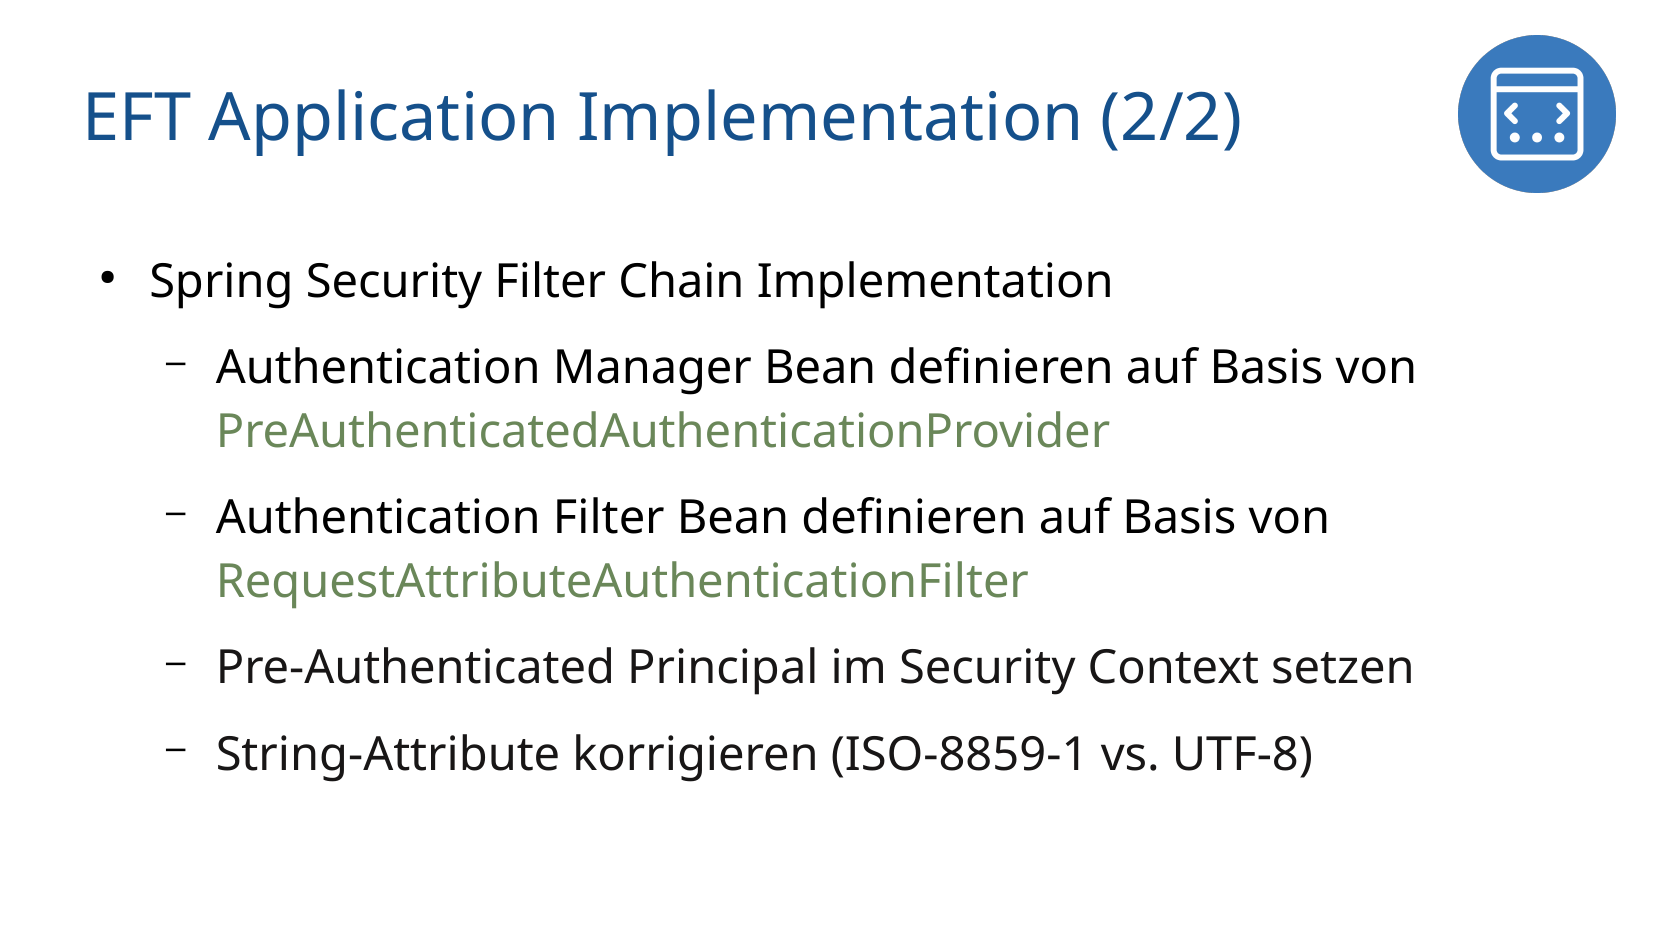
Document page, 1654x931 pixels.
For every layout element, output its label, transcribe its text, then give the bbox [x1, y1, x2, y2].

title EFT Application Implementation (2/2) [82, 37, 1458, 193]
picture [1458, 35, 1616, 193]
list Spring Security Filter Chain Implementation Authentication Manager Bean definieren auf Basis von PreAuthenticatedAuthenticationProvider Authentication Filter Bean definieren auf Basis von RequestAttributeAuthenticationFilter Pre-Authenticated Principal im Security Context setzen String-Attribute korrigieren (ISO-8859-1 vs. UTF-8) [82, 247, 1571, 787]
